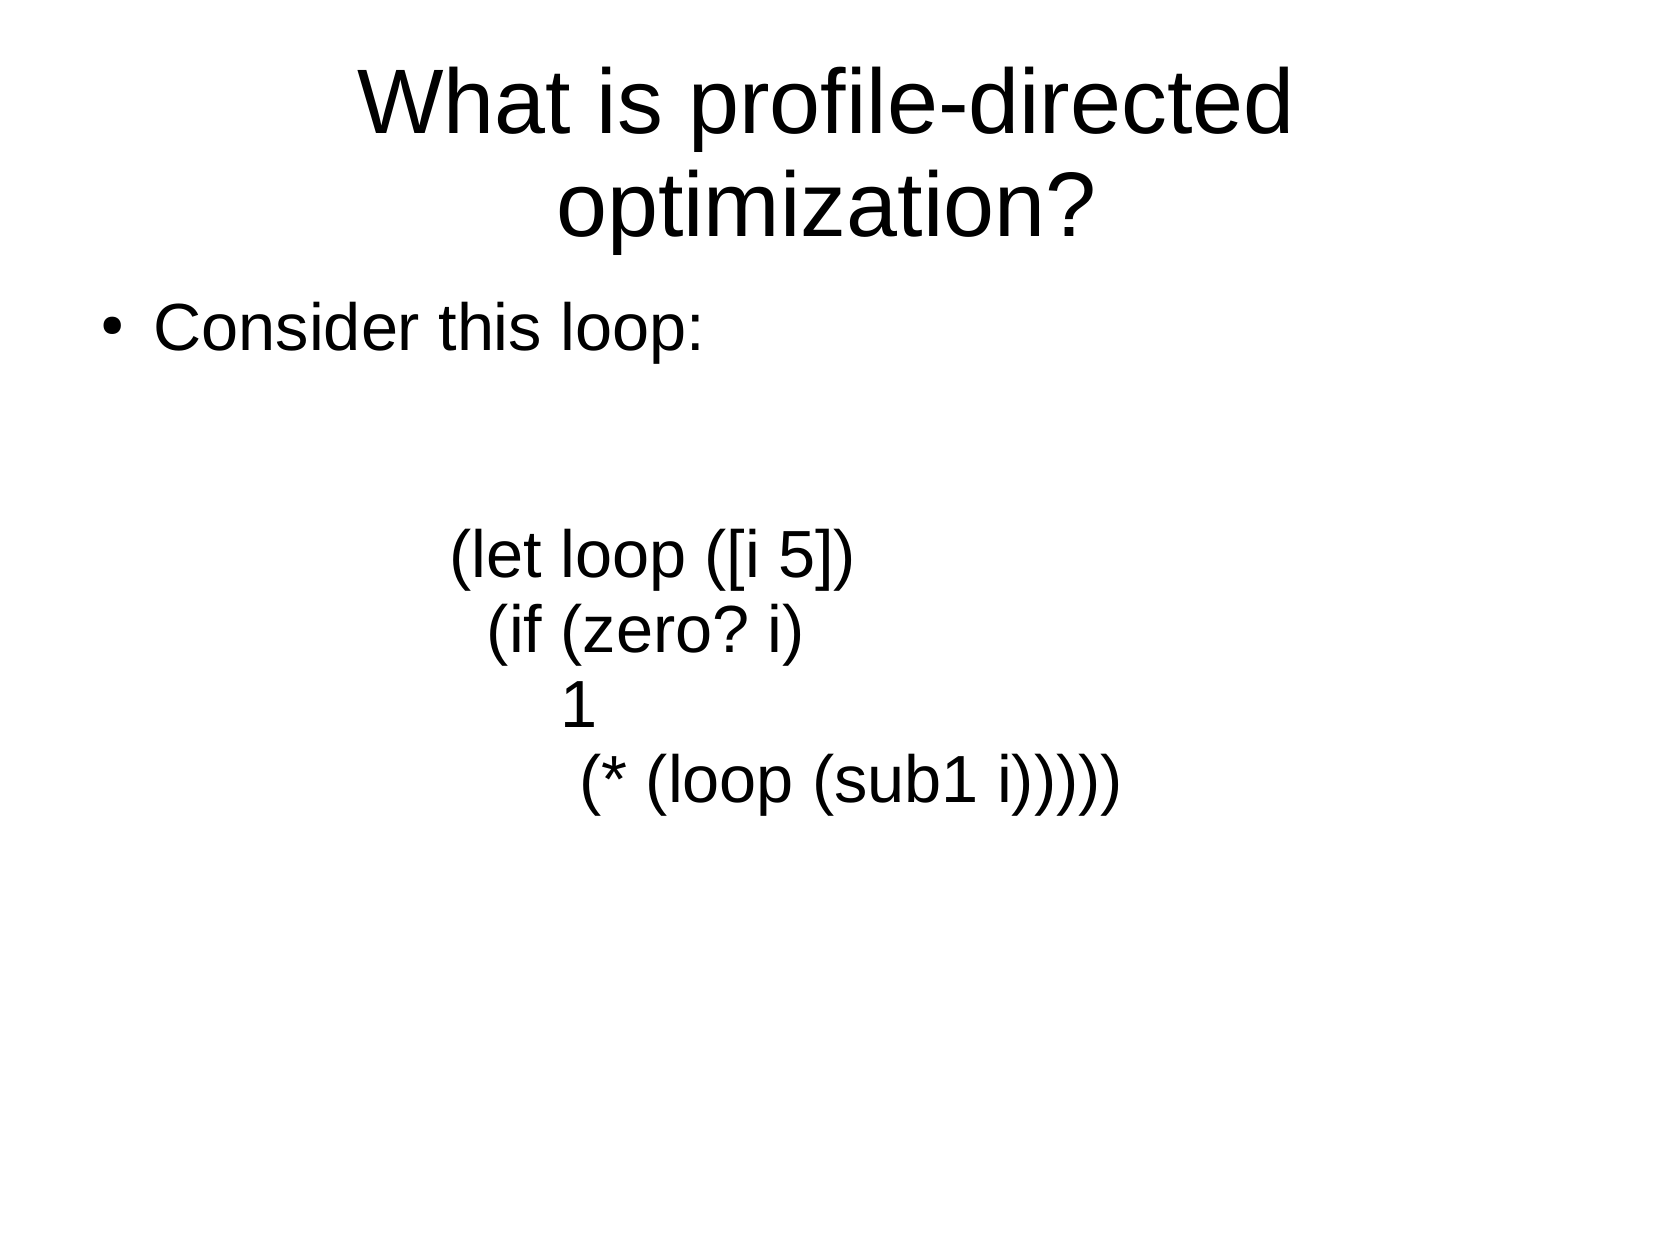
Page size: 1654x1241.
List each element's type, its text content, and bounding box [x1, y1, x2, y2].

list Consider this loop: [82, 290, 1571, 1010]
title What is profile-directed optimization? [82, 39, 1571, 267]
text_box (let loop ([i 5]) (if (zero? i) 1 (* (loop (sub1 i))))) [435, 510, 1139, 857]
